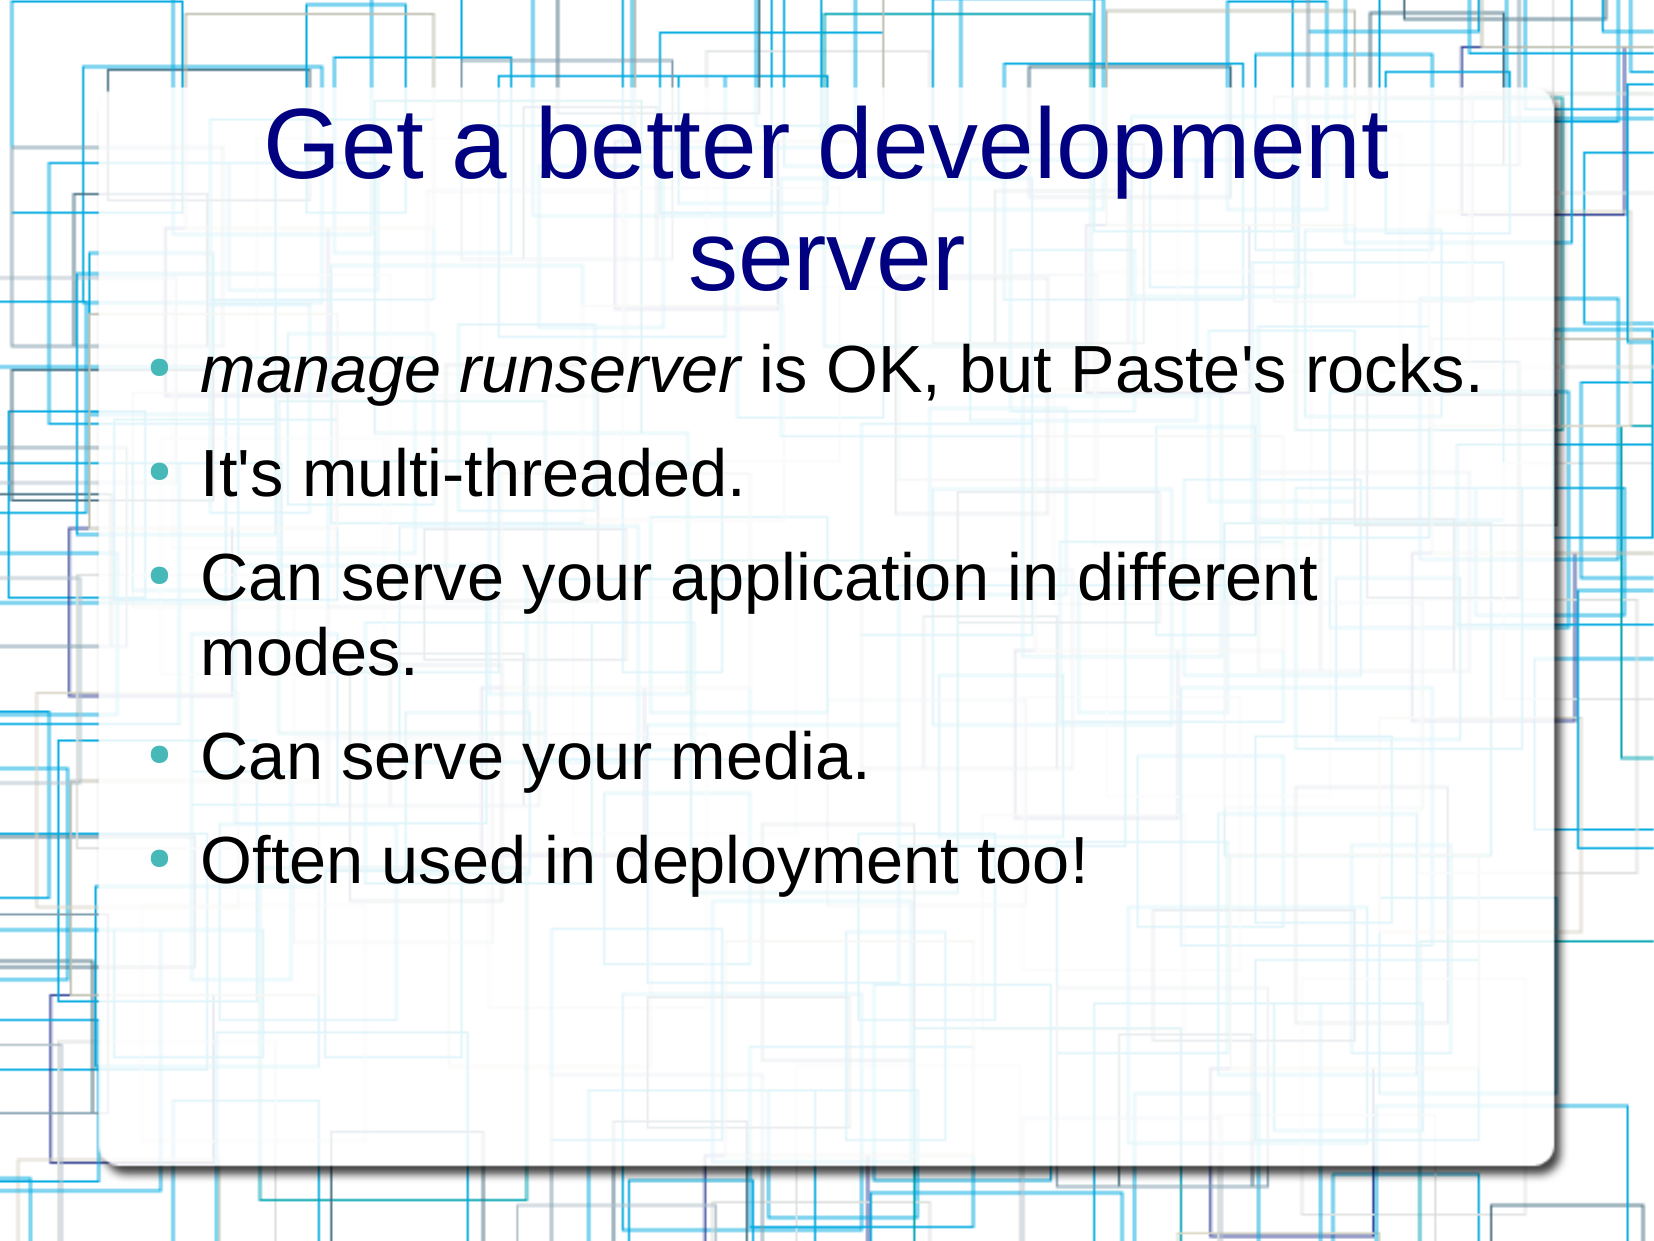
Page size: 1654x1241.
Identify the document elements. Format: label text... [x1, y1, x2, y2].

title Get a better development server [118, 88, 1536, 312]
list manage runserver is OK, but Paste's rocks. It's multi-threaded. Can serve your application in different modes. Can serve your media. Often used in deployment too! [129, 331, 1524, 1136]
picture [0, 0, 1654, 1241]
